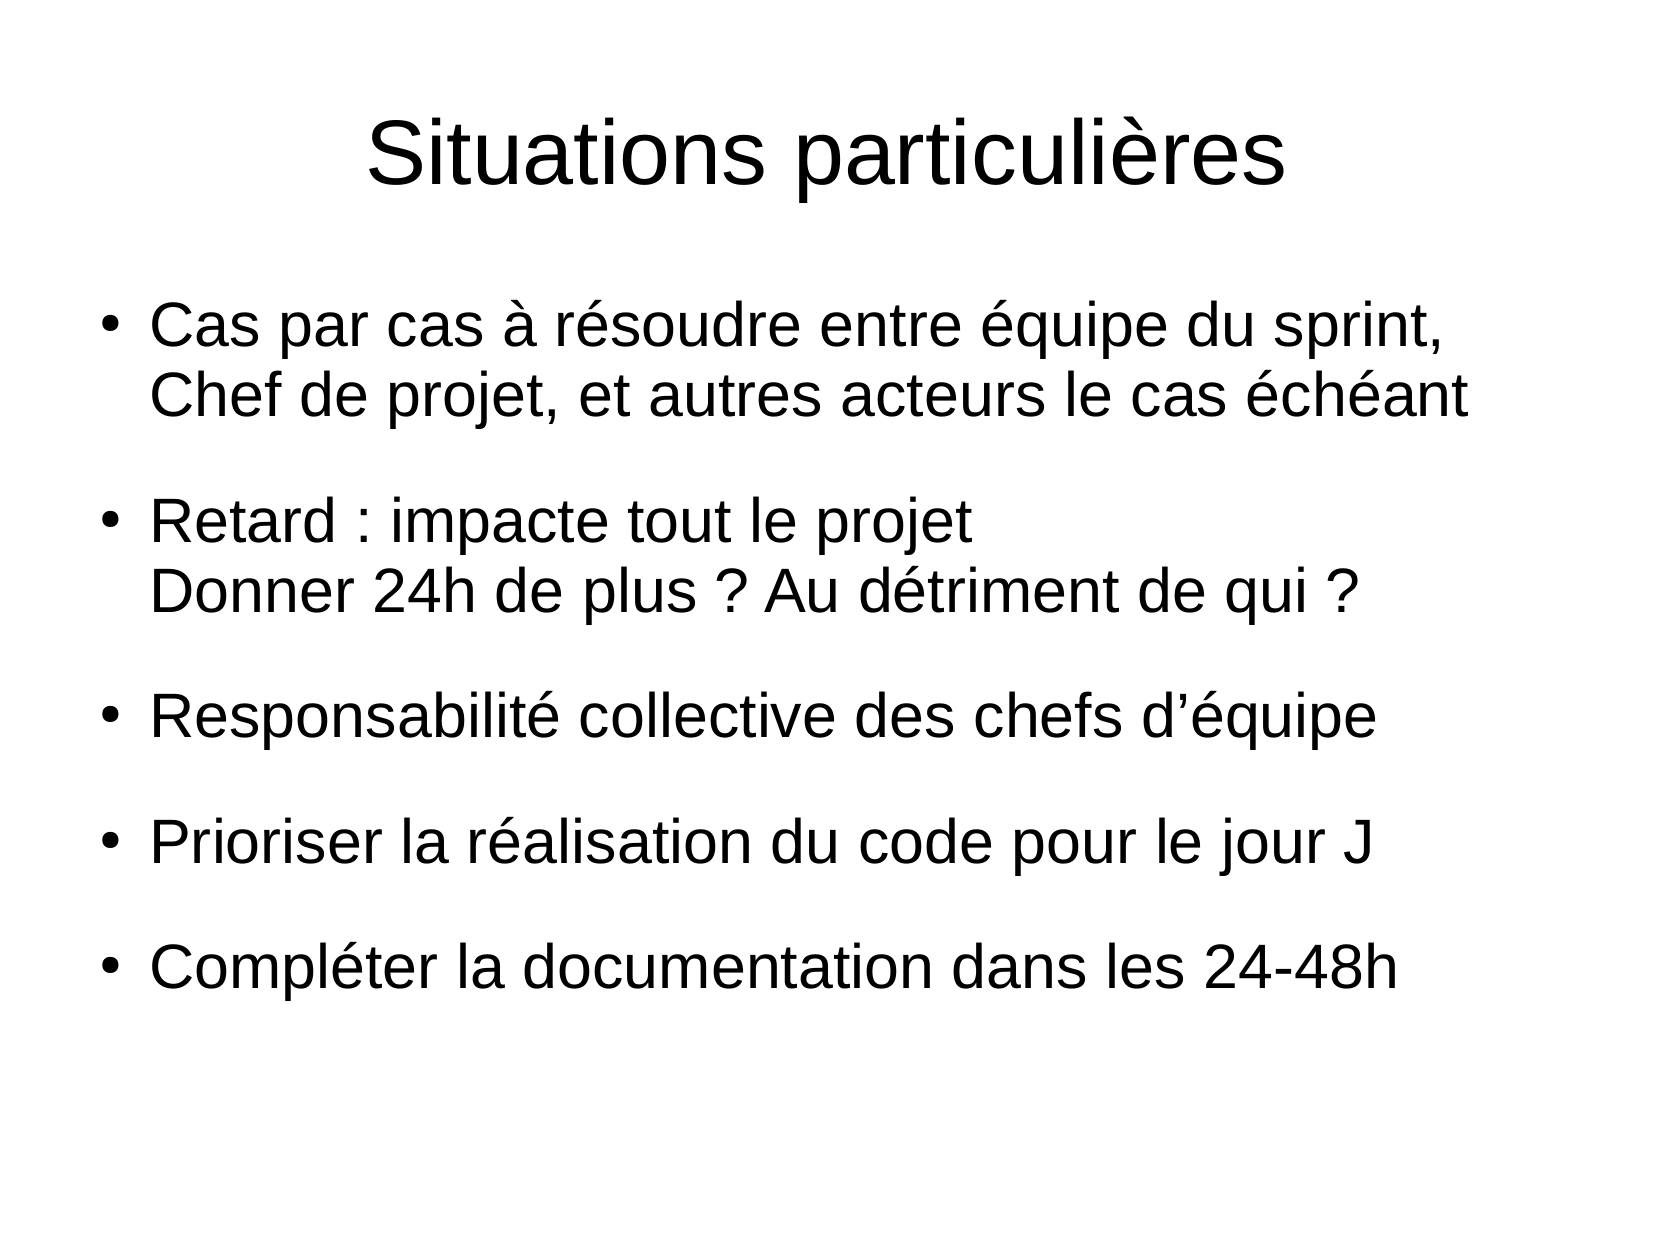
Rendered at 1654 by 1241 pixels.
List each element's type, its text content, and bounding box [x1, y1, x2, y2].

list Cas par cas à résoudre entre équipe du sprint, Chef de projet, et autres acteurs le cas échéant Retard : impacte tout le projet Donner 24h de plus ? Au détriment de qui ? Responsabilité collective des chefs d’équipe Prioriser la réalisation du code pour le jour J Compléter la documentation dans les 24-48h [82, 290, 1571, 1010]
title Situations particulières [82, 49, 1571, 257]
